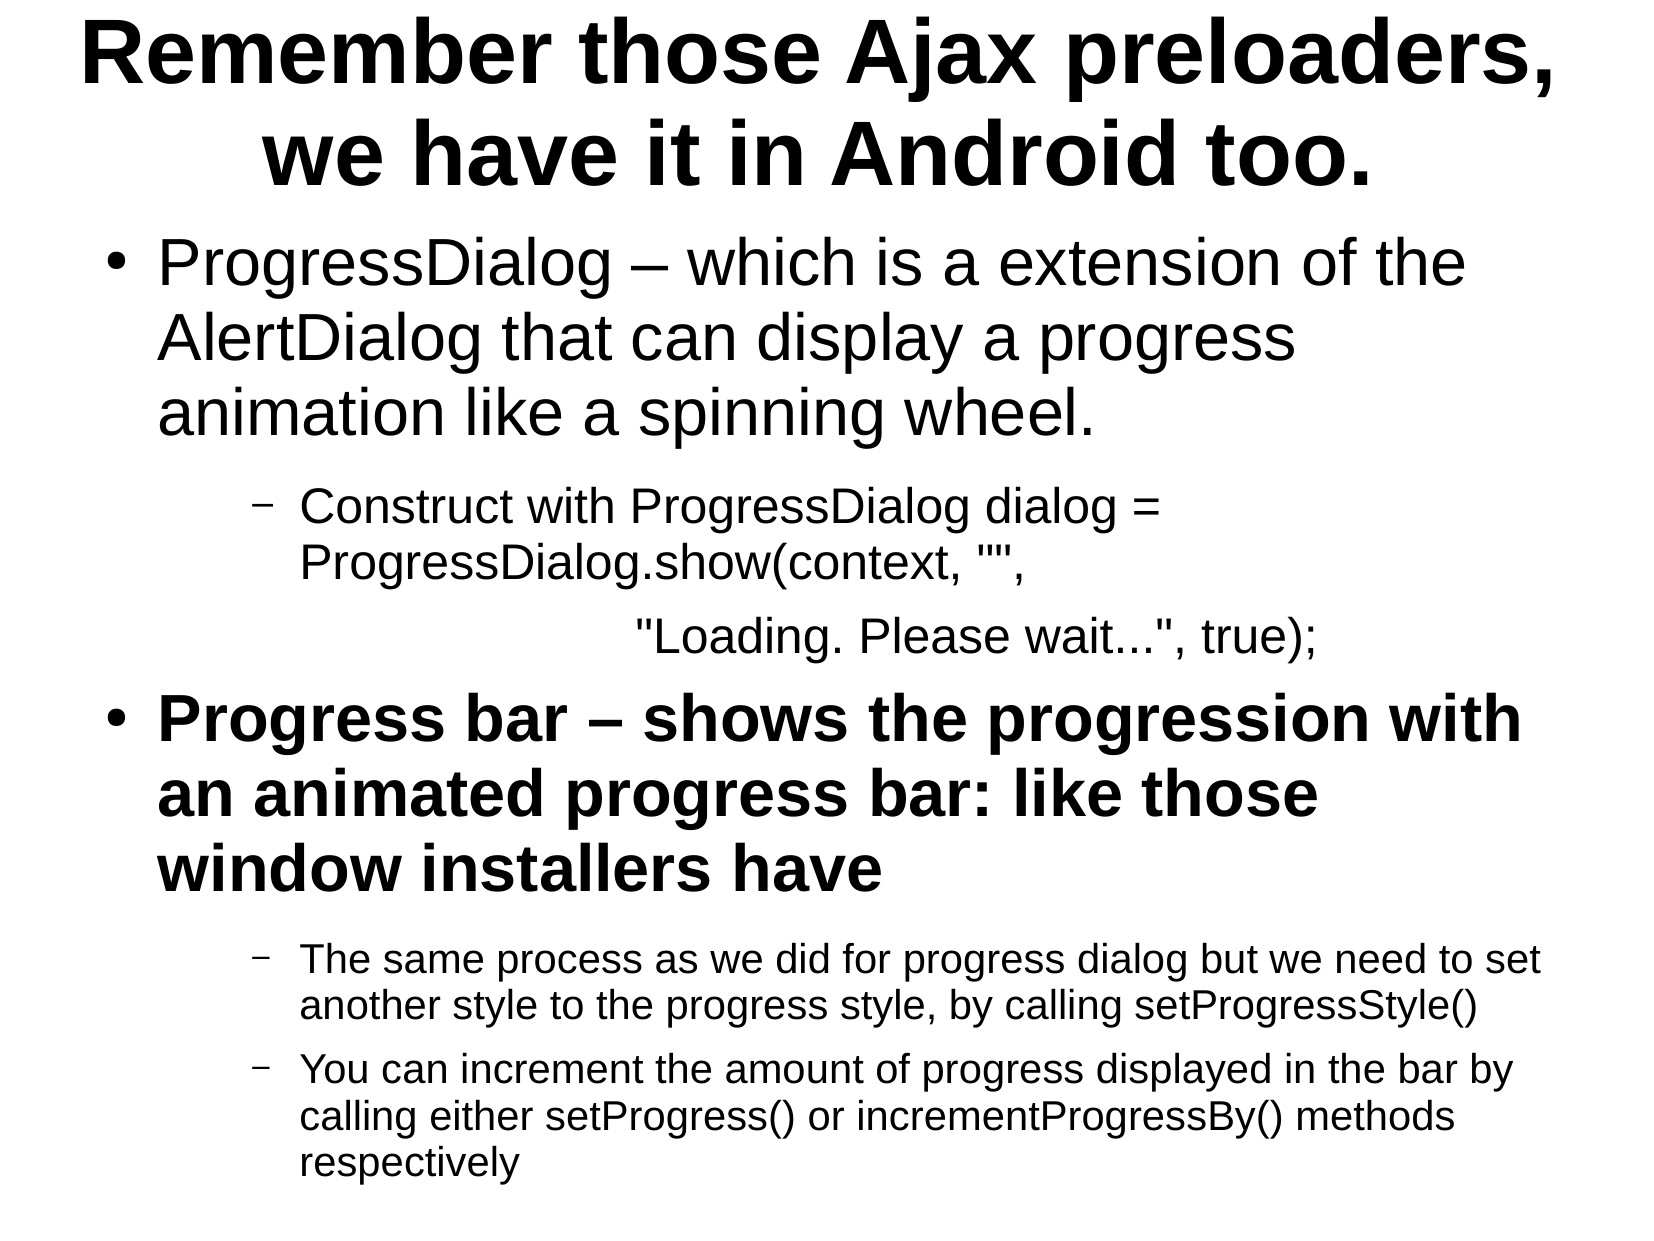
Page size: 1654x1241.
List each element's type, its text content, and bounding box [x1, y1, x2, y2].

title Remember those Ajax preloaders, we have it in Android too. [75, 0, 1564, 206]
list ProgressDialog – which is a extension of the AlertDialog that can display a progress animation like a spinning wheel. Construct with ProgressDialog dialog = ProgressDialog.show(context, "", "Loading. Please wait...", true); Progress bar – shows the progression with an animated progress bar: like those window installers have The same process as we did for progress dialog but we need to set another style to the progress style, by calling setProgressStyle() You can increment the amount of progress displayed in the bar by calling either setProgress() or incrementProgressBy() methods respectively [86, 225, 1576, 1201]
